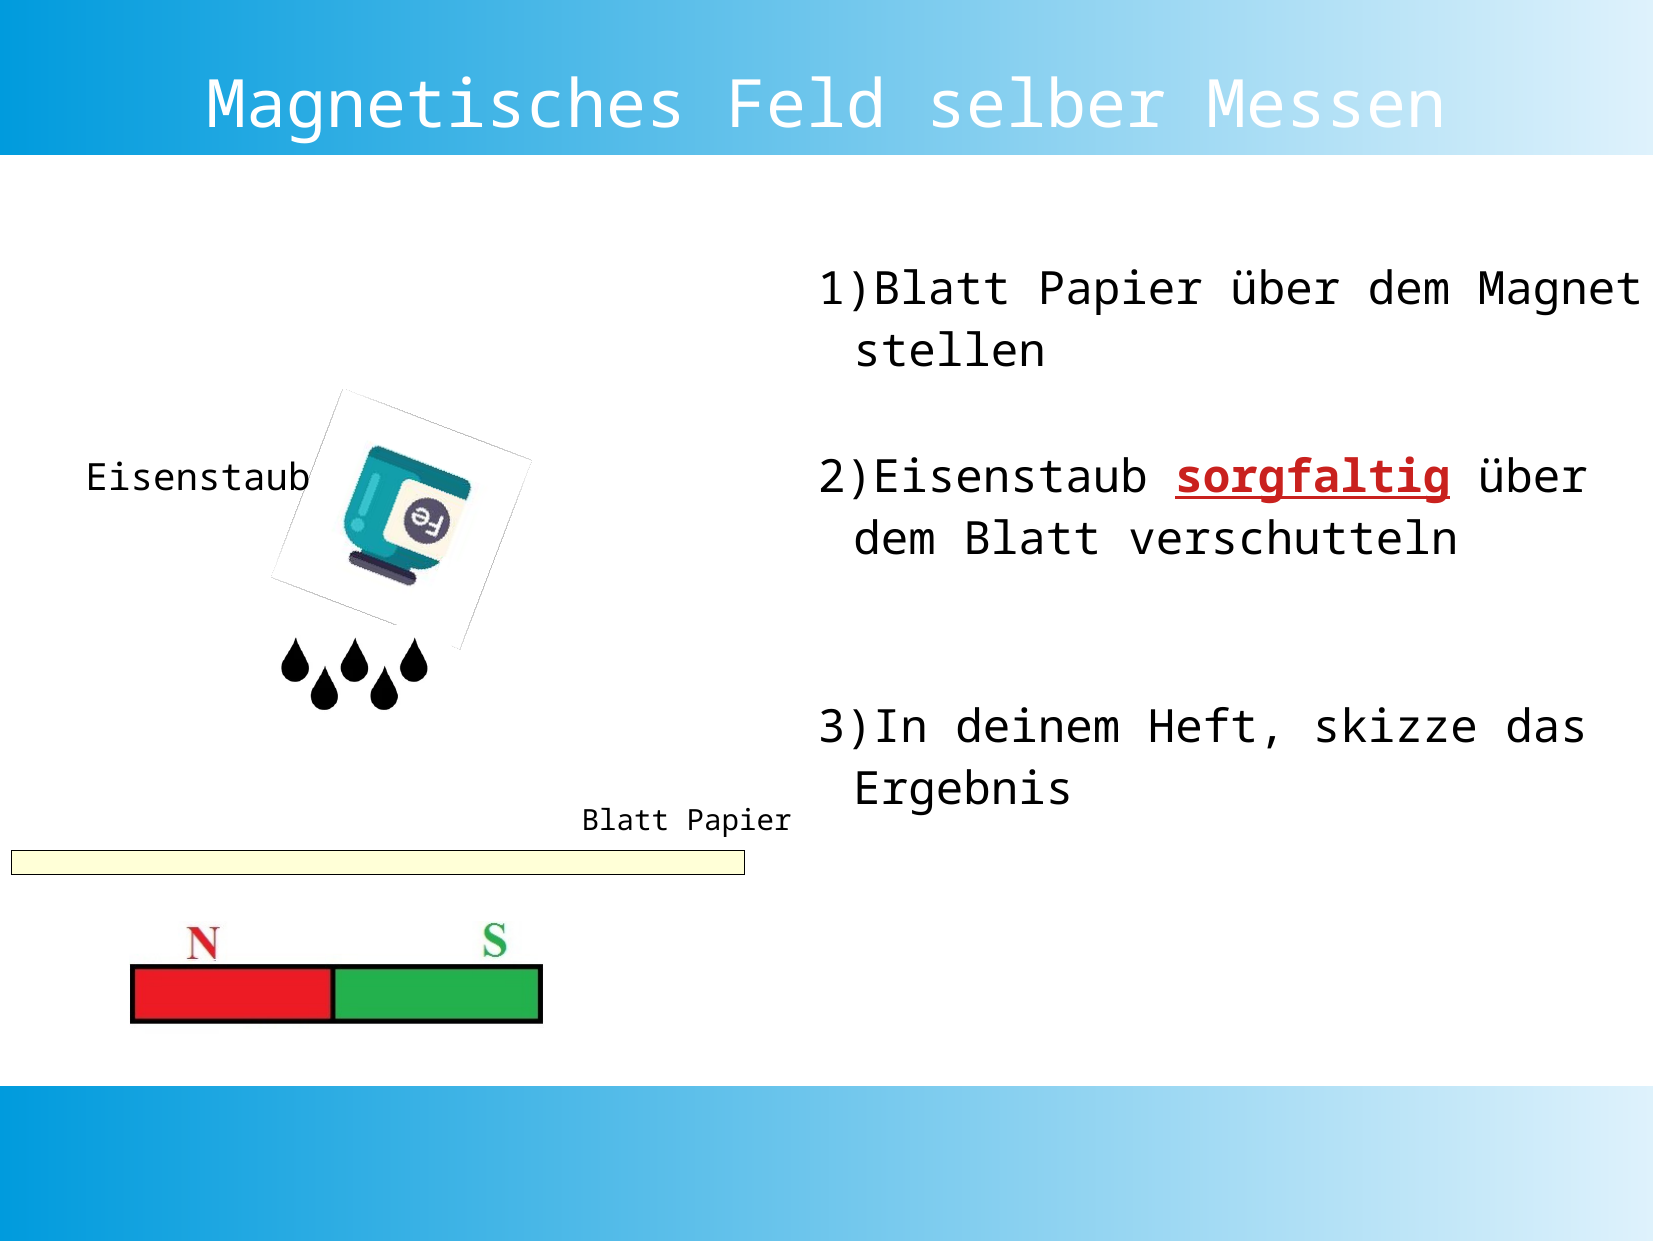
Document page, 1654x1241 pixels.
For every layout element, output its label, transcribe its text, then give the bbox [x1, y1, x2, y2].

text_box [11, 850, 745, 875]
picture [129, 921, 544, 1034]
text_box Blatt Papier über dem Magnet stellen Eisenstaub sorgfaltig über dem Blatt verschutteln In deinem Heft, skizze das Ergebnis [803, 248, 1654, 812]
picture [271, 389, 532, 721]
text_box Blatt Papier [566, 791, 815, 846]
text_box Eisenstaub [70, 443, 343, 508]
title Magnetisches Feld selber Messen [82, 40, 1571, 163]
